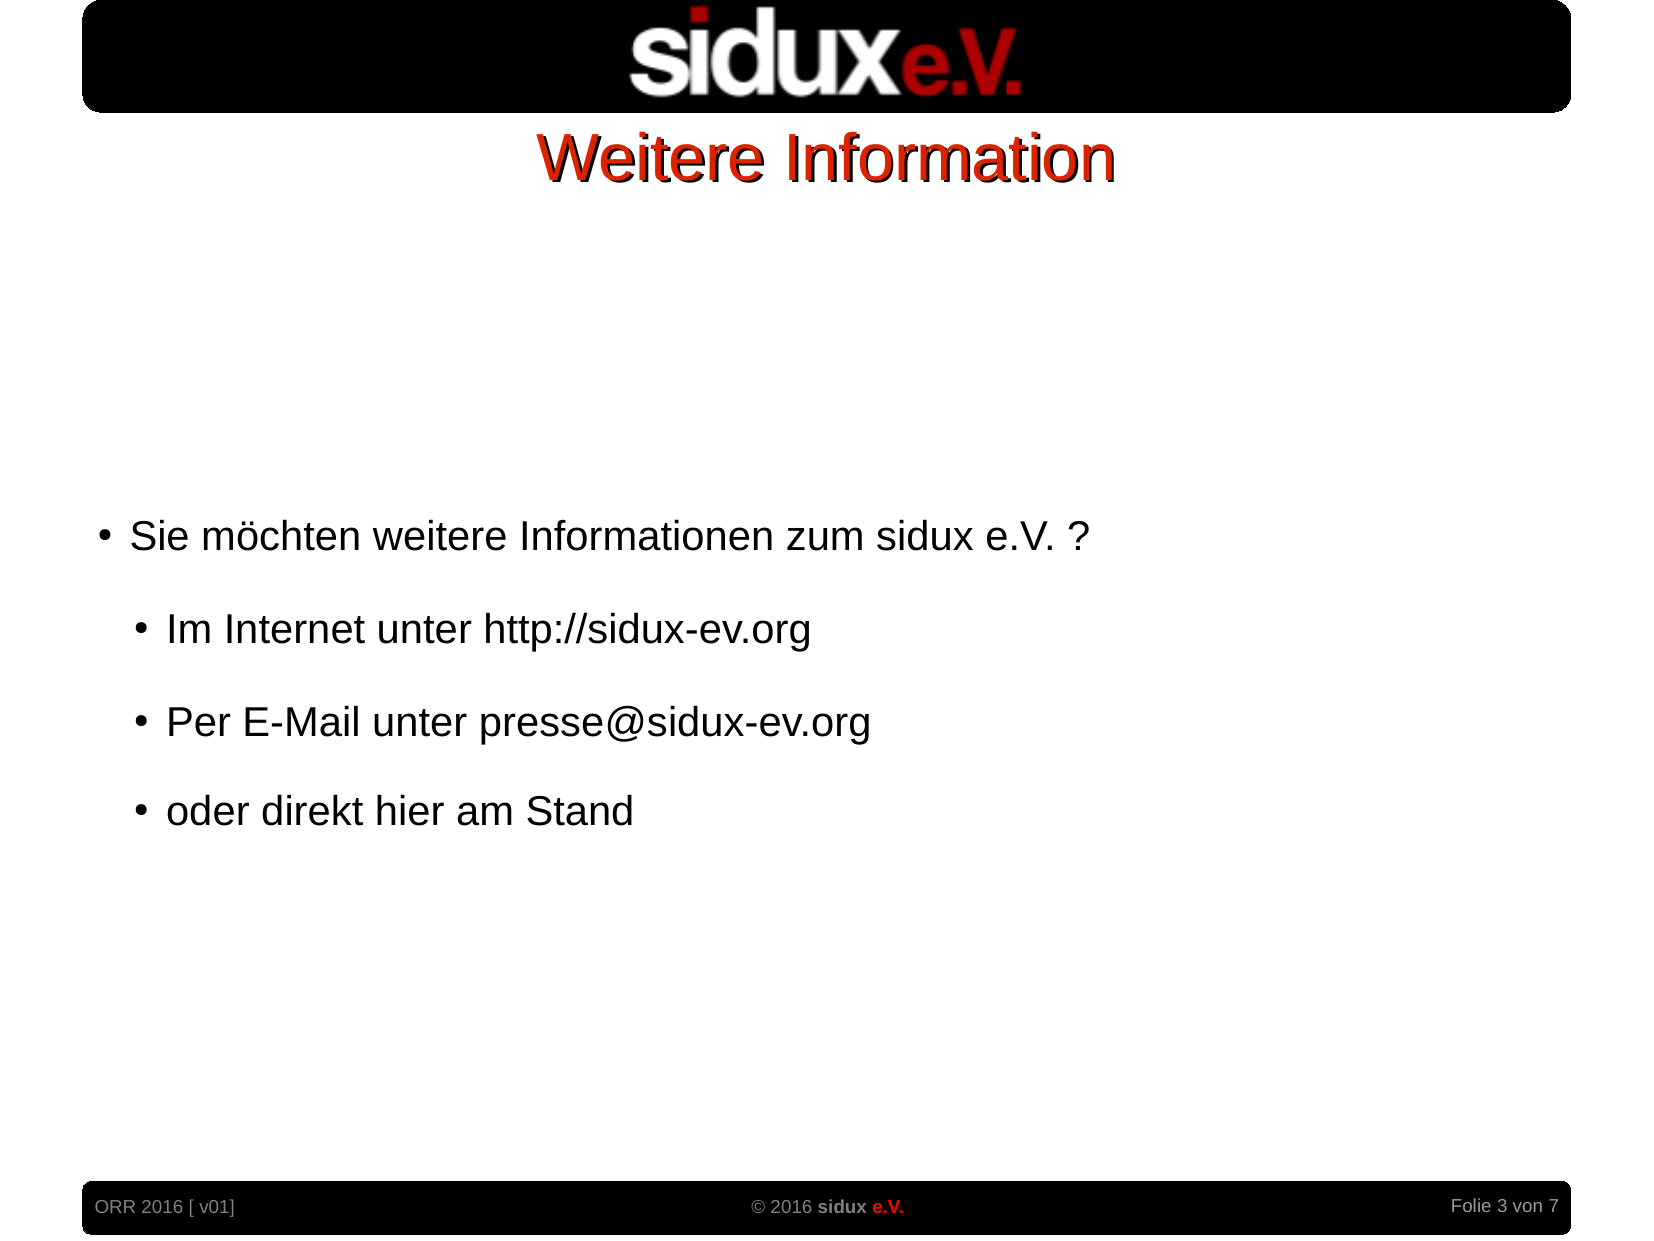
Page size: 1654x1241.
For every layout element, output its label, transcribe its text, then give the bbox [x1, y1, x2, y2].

picture [609, 0, 1028, 110]
text_box Weitere Information [82, 112, 1571, 213]
text_box Sie möchten weitere Informationen zum sidux e.V. ? Im Internet unter http://sidux-ev.org Per E-Mail unter presse@sidux-ev.org oder direkt hier am Stand [82, 224, 1571, 1170]
